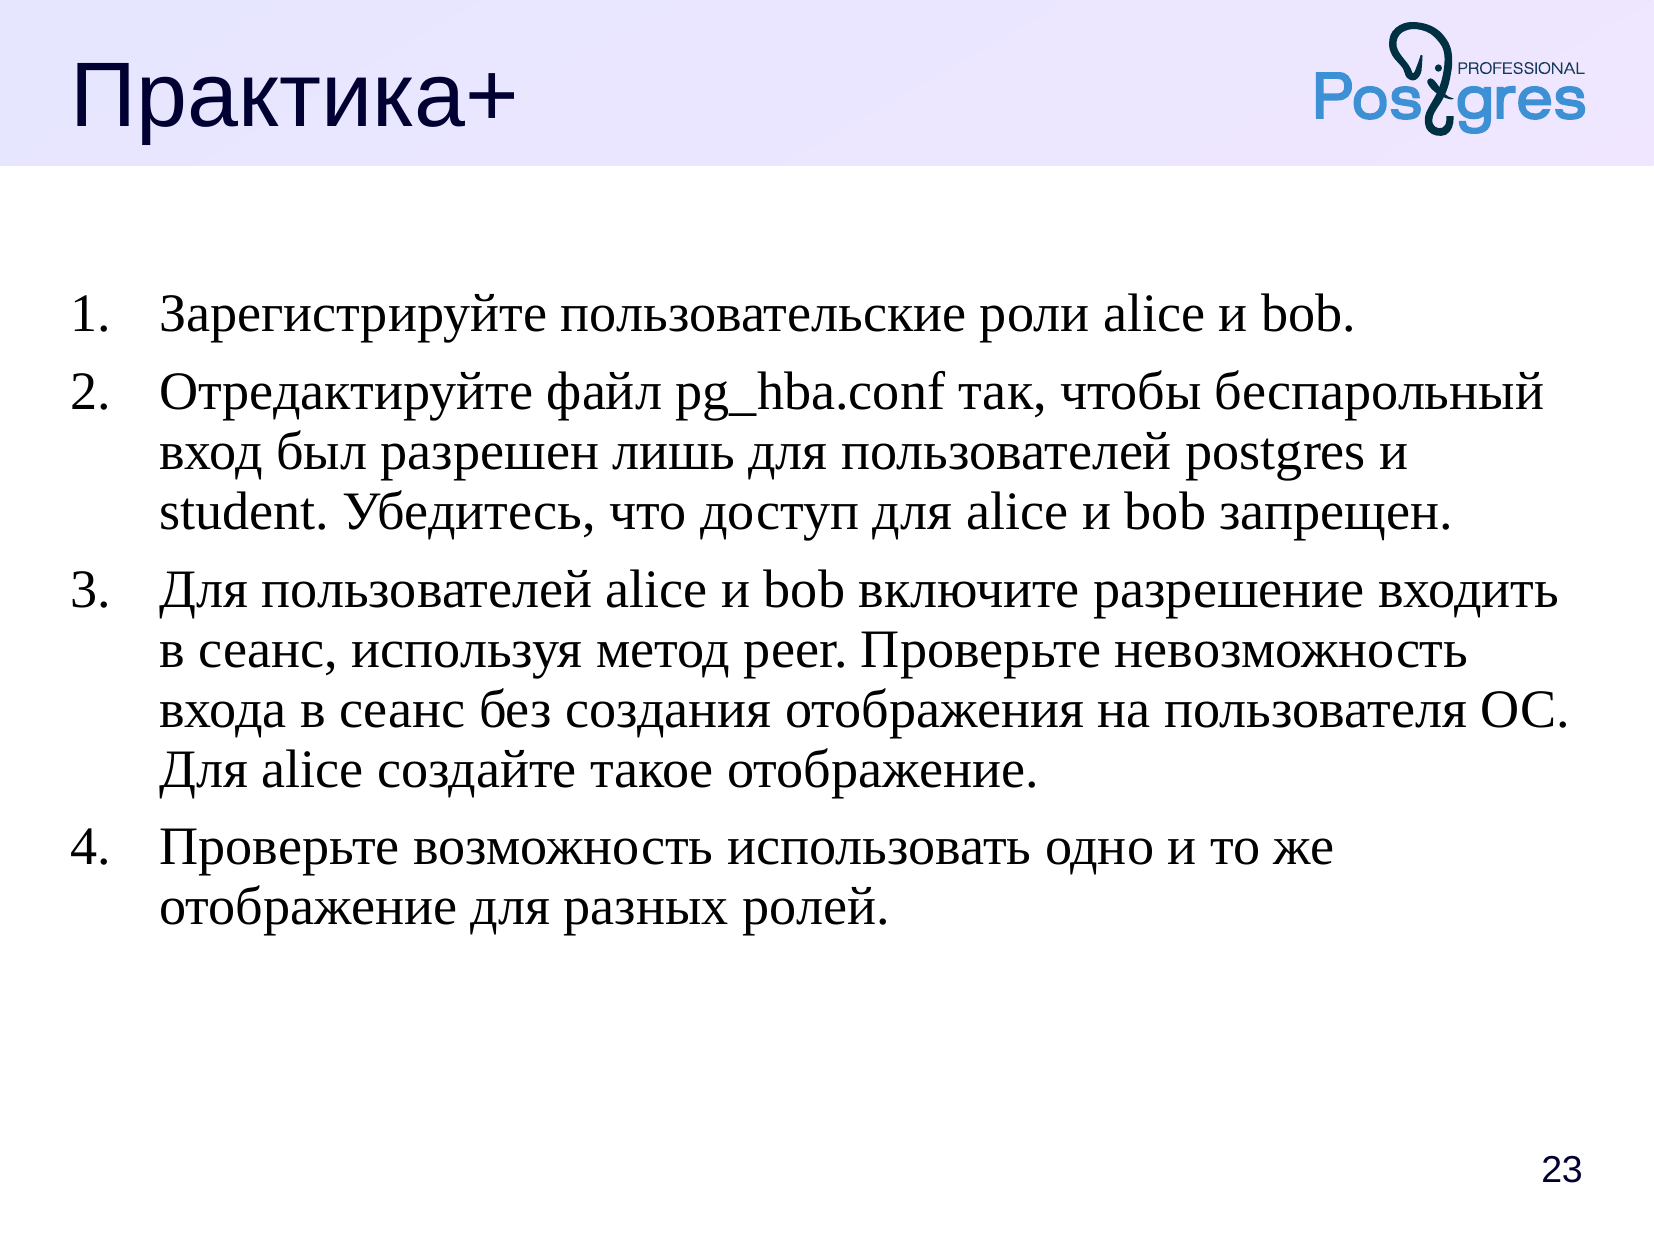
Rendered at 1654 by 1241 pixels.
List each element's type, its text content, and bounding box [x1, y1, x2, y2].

title Практика+ [70, 43, 1241, 147]
list Зарегистрируйте пользовательские роли alice и bob. Отредактируйте файл pg_hba.conf так, чтобы беспарольный вход был разрешен лишь для пользователей postgres и student. Убедитесь, что доступ для alice и bob запрещен. Для пользователей alice и bob включите разрешение входить в сеанс, используя метод peer. Проверьте невозможность входа в сеанс без создания отображения на пользователя ОС. Для alice создайте такое отображение. Проверьте возможность использовать одно и то же отображение для разных ролей. [70, 283, 1583, 1134]
